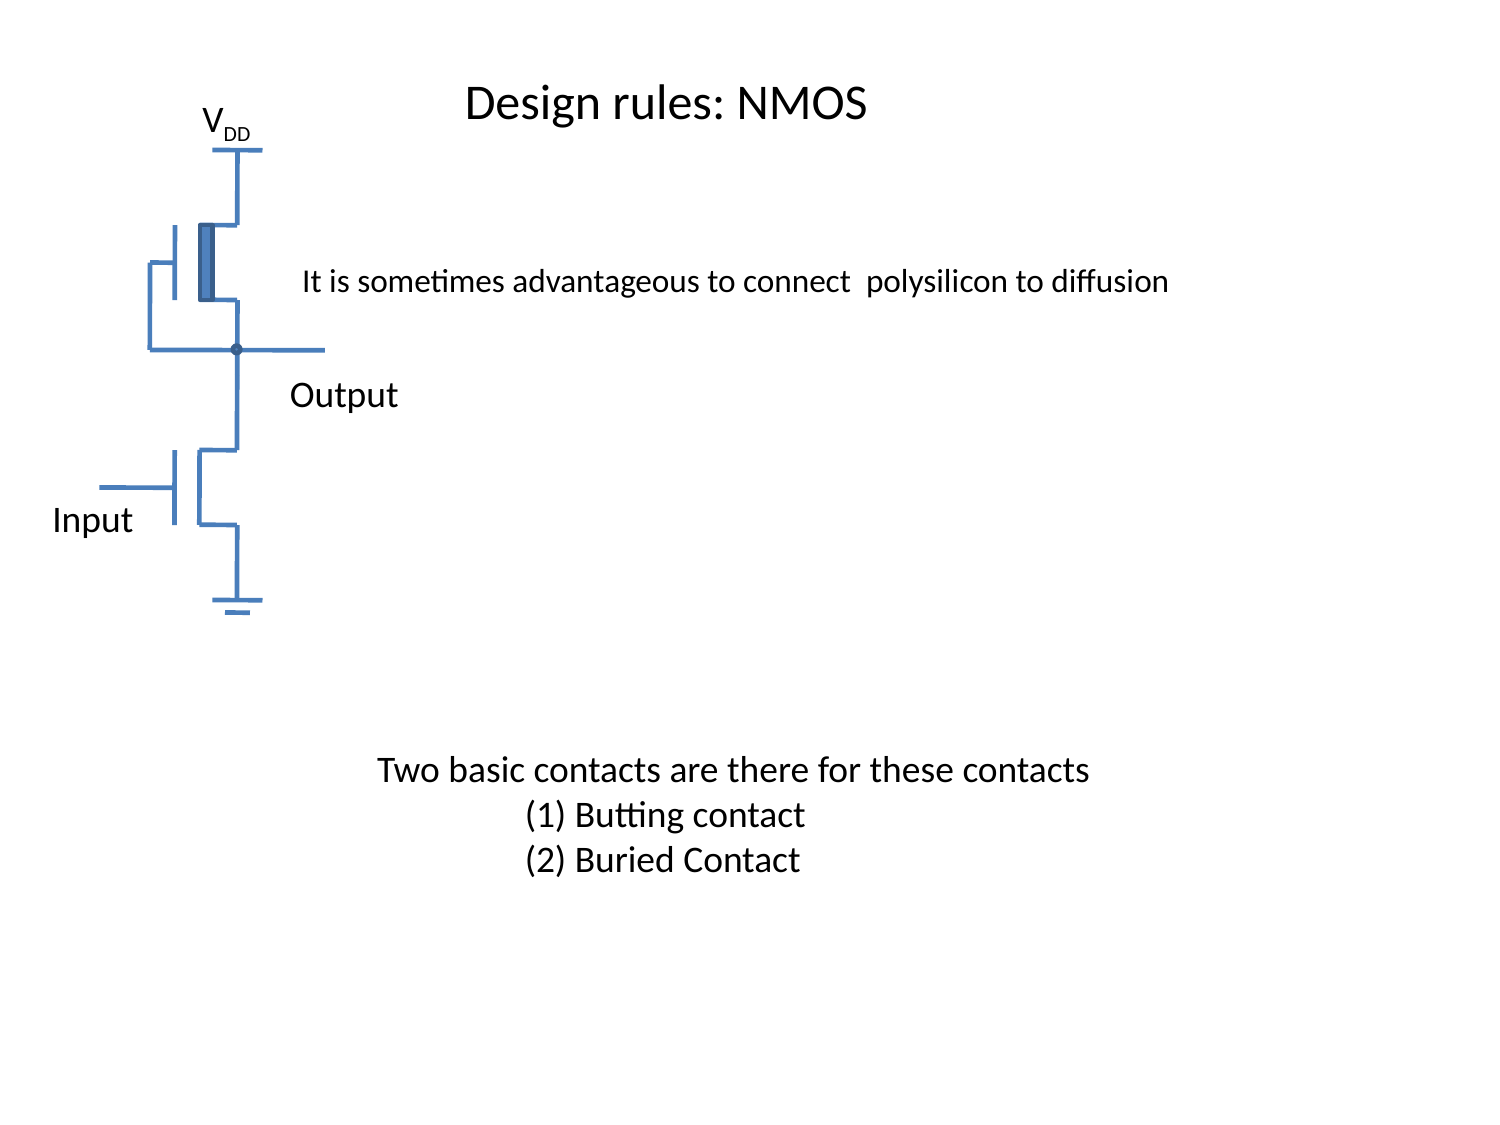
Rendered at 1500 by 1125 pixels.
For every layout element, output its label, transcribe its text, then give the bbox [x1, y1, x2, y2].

text_box Input [37, 487, 200, 548]
text_box Design rules: NMOS [450, 62, 1146, 138]
text_box It is sometimes advantageous to connect polysilicon to diffusion [287, 251, 1425, 352]
text_box Output [274, 362, 438, 423]
text_box [199, 224, 213, 300]
text_box Two basic contacts are there for these contacts (1) Butting contact (2) Buried Contact [362, 737, 1325, 933]
text_box [232, 345, 241, 354]
text_box VDD [187, 87, 300, 154]
